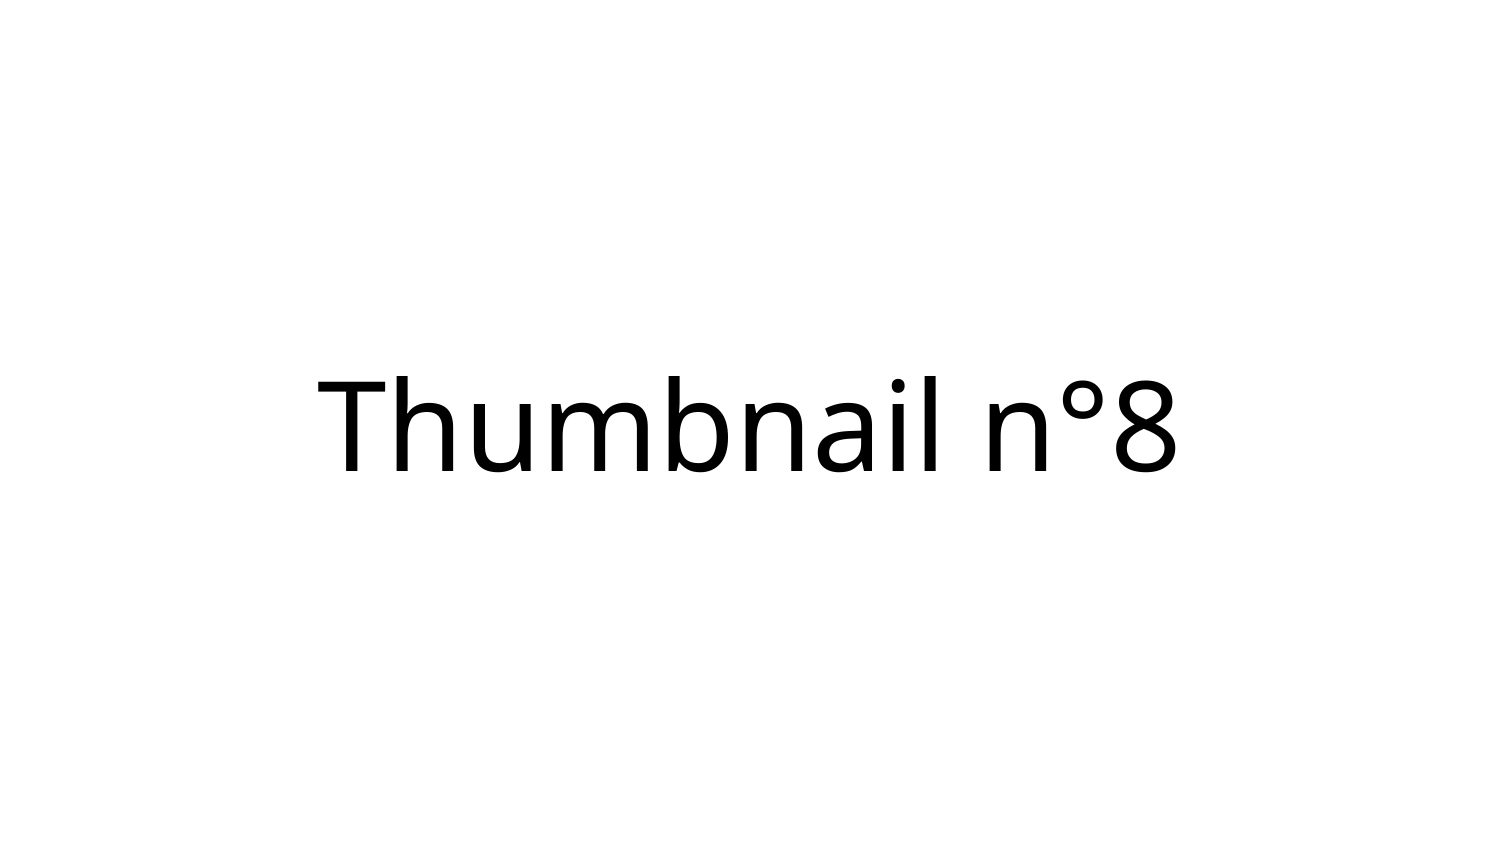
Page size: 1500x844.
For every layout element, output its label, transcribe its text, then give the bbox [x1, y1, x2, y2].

text_box Thumbnail n°8 [0, 330, 1500, 512]
